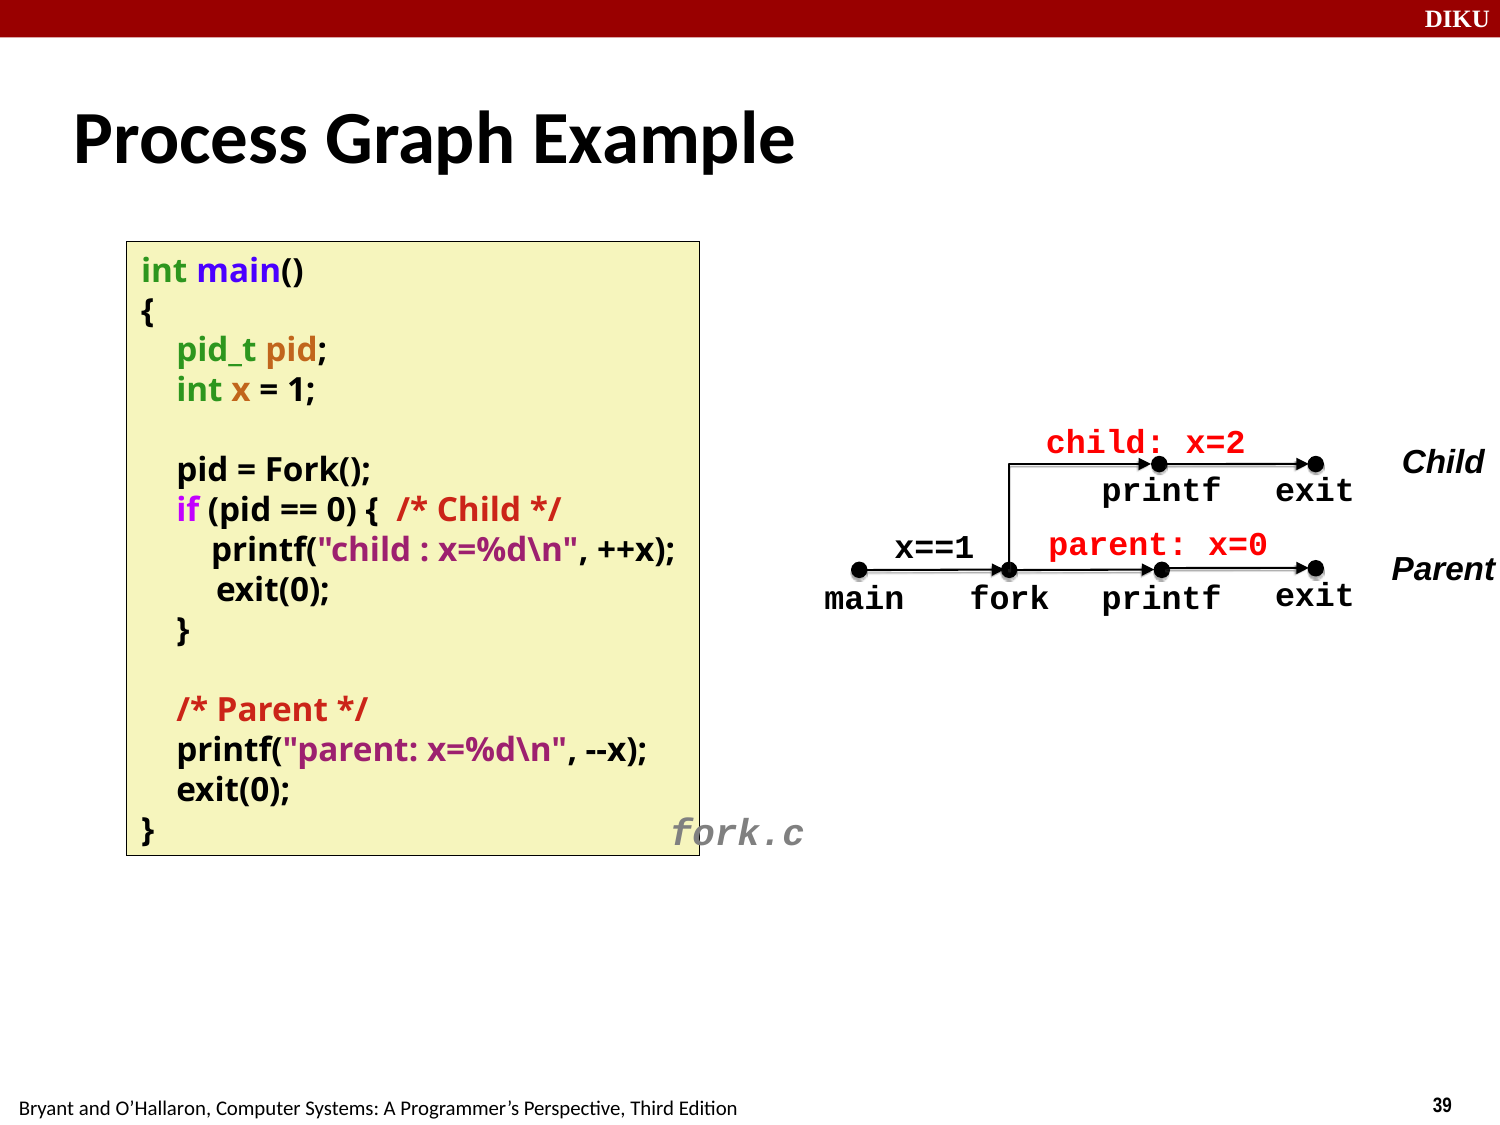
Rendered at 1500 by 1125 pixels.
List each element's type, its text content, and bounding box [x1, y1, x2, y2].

text_box [1309, 456, 1323, 461]
text_box parent: x=0 [1007, 514, 1309, 570]
text_box main [809, 568, 920, 624]
text_box exit [1237, 461, 1393, 516]
text_box fork [954, 568, 1065, 664]
text_box printf [1083, 570, 1240, 624]
text_box Child [1387, 433, 1500, 489]
text_box child: x=2 [995, 412, 1297, 468]
text_box x==1 [869, 517, 1000, 573]
text_box int main() { pid_t pid; int x = 1; pid = Fork(); if (pid == 0) { /* Child */ printf("child : x=%d\n", ++x); exit(0); } /* Parent */ printf("parent: x=%d\n", --x); exit(0); } [126, 241, 699, 856]
text_box fork.c [655, 803, 821, 862]
text_box [1152, 456, 1166, 461]
text_box [852, 562, 867, 568]
text_box Parent [1376, 539, 1500, 595]
text_box exit [1237, 565, 1393, 621]
title Process Graph Example [58, 71, 1304, 197]
text_box [1309, 560, 1323, 565]
text_box printf [1083, 461, 1237, 514]
